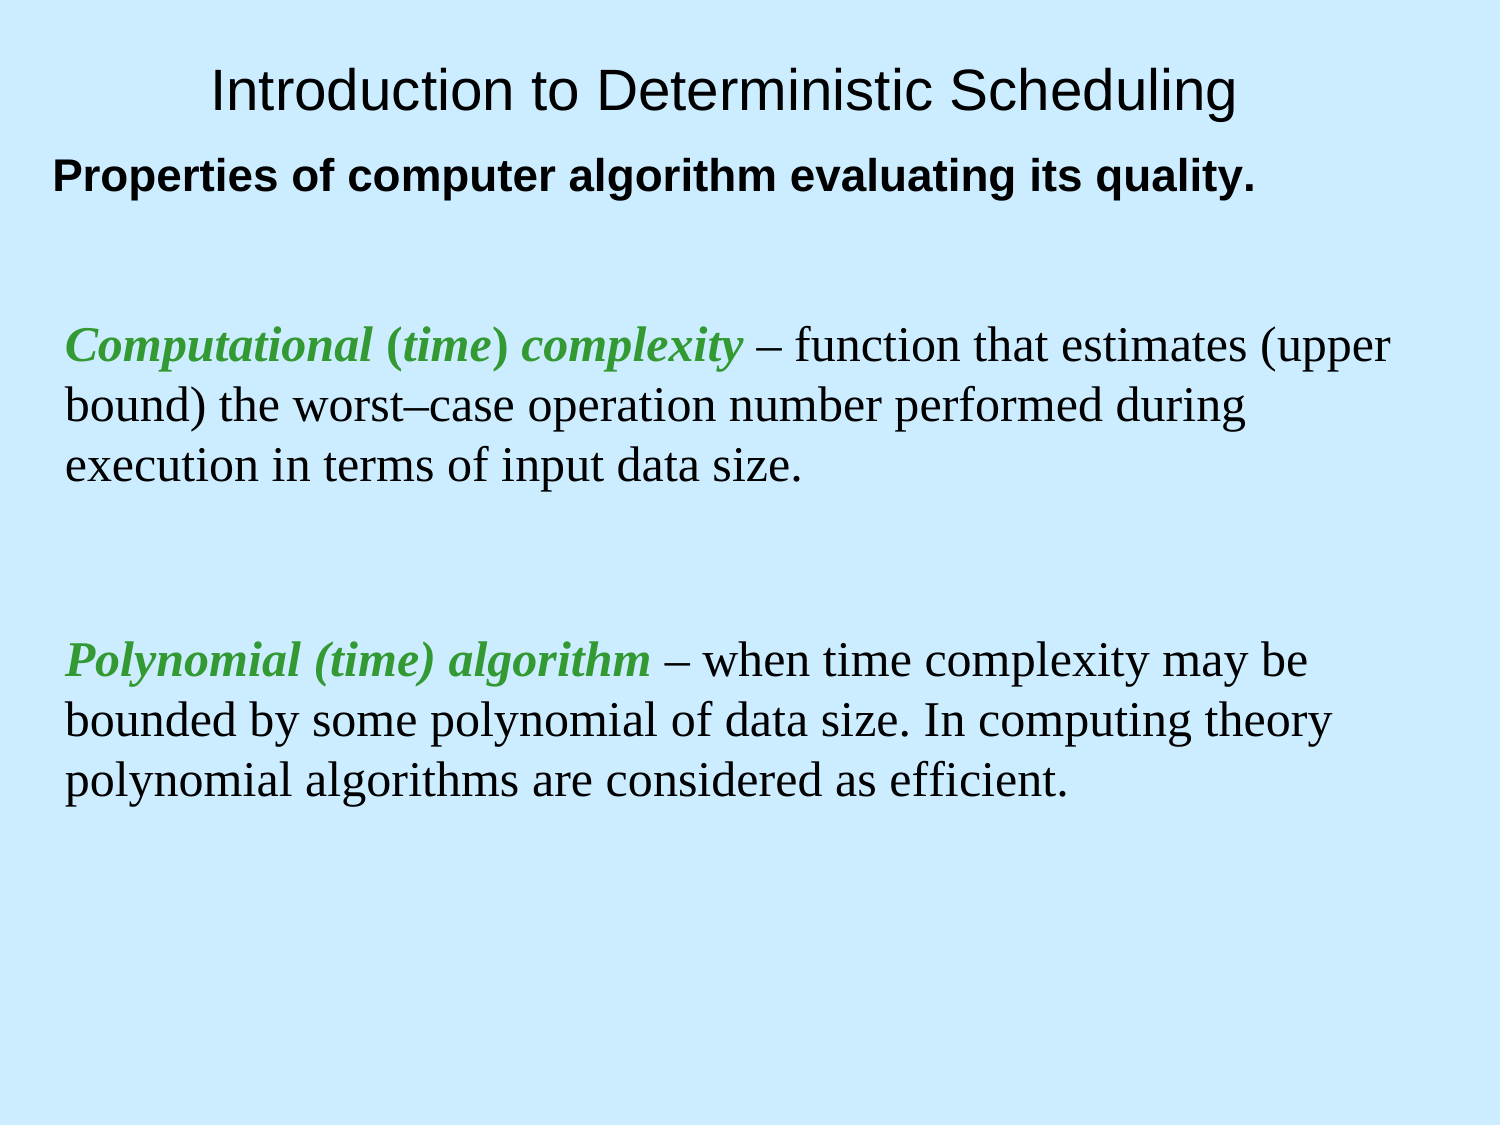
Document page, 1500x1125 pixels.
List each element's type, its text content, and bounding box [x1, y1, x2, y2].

title Introduction to Deterministic Scheduling [0, 12, 1450, 163]
text_box Computational (time) complexity – function that estimates (upper bound) the worst–case operation number performed during execution in terms of input data size. Polynomial (time) algorithm – when time complexity may be bounded by some polynomial of data size. In computing theory polynomial algorithms are considered as efficient. [50, 243, 1451, 815]
text_box Properties of computer algorithm evaluating its quality. [37, 137, 1326, 208]
